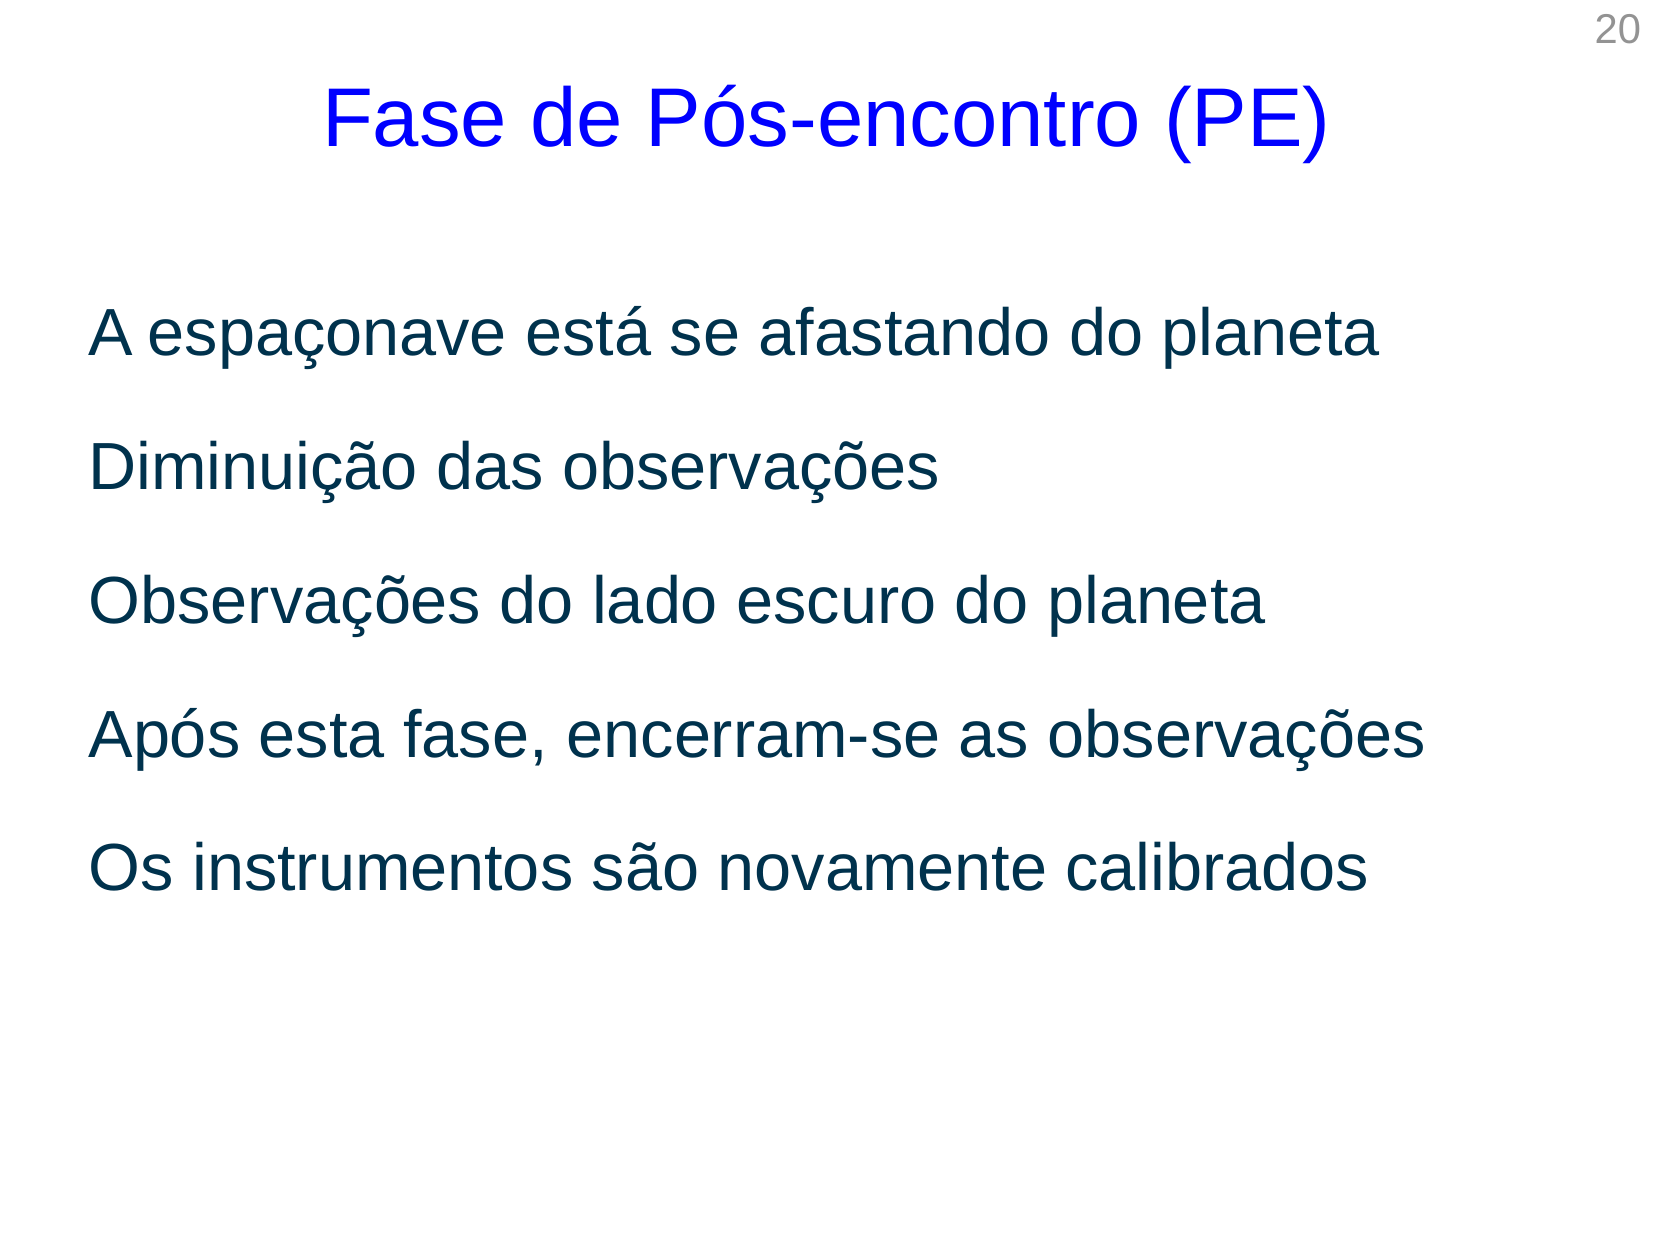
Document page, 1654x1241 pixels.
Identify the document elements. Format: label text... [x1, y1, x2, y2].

title Fase de Pós-encontro (PE) [88, 59, 1565, 178]
list A espaçonave está se afastando do planeta Diminuição das observações Observações do lado escuro do planeta Após esta fase, encerram-se as observações Os instrumentos são novamente calibrados [88, 295, 1565, 1182]
